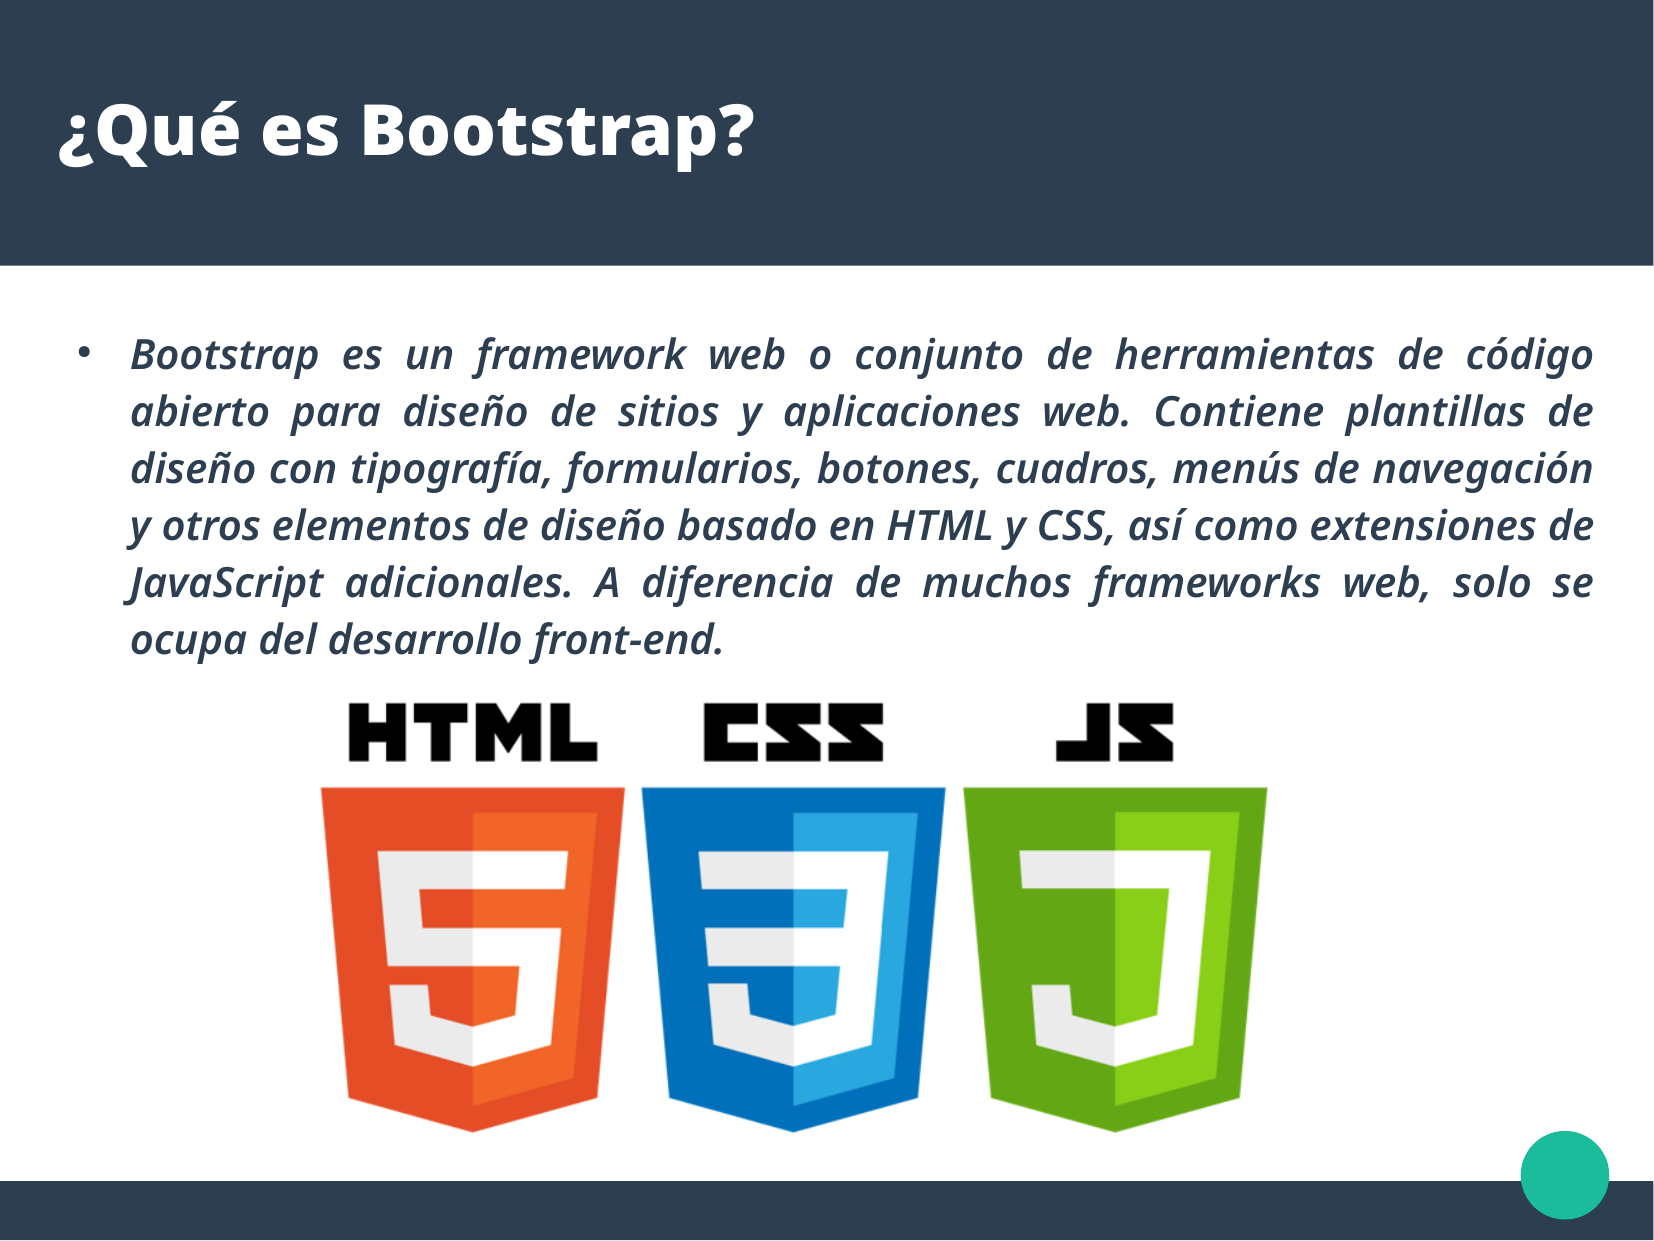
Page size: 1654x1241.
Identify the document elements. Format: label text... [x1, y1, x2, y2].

title ¿Qué es Bootstrap? [59, 49, 1595, 207]
list Bootstrap es un framework web o conjunto de herramientas de código abierto para diseño de sitios y aplicaciones web. Contiene plantillas de diseño con tipografía, formularios, botones, cuadros, menús de navegación y otros elementos de diseño basado en HTML y CSS, así como extensiones de JavaScript adicionales. A diferencia de muchos frameworks web, solo se ocupa del desarrollo front-end. [59, 324, 1595, 1152]
picture [289, 667, 1294, 1174]
